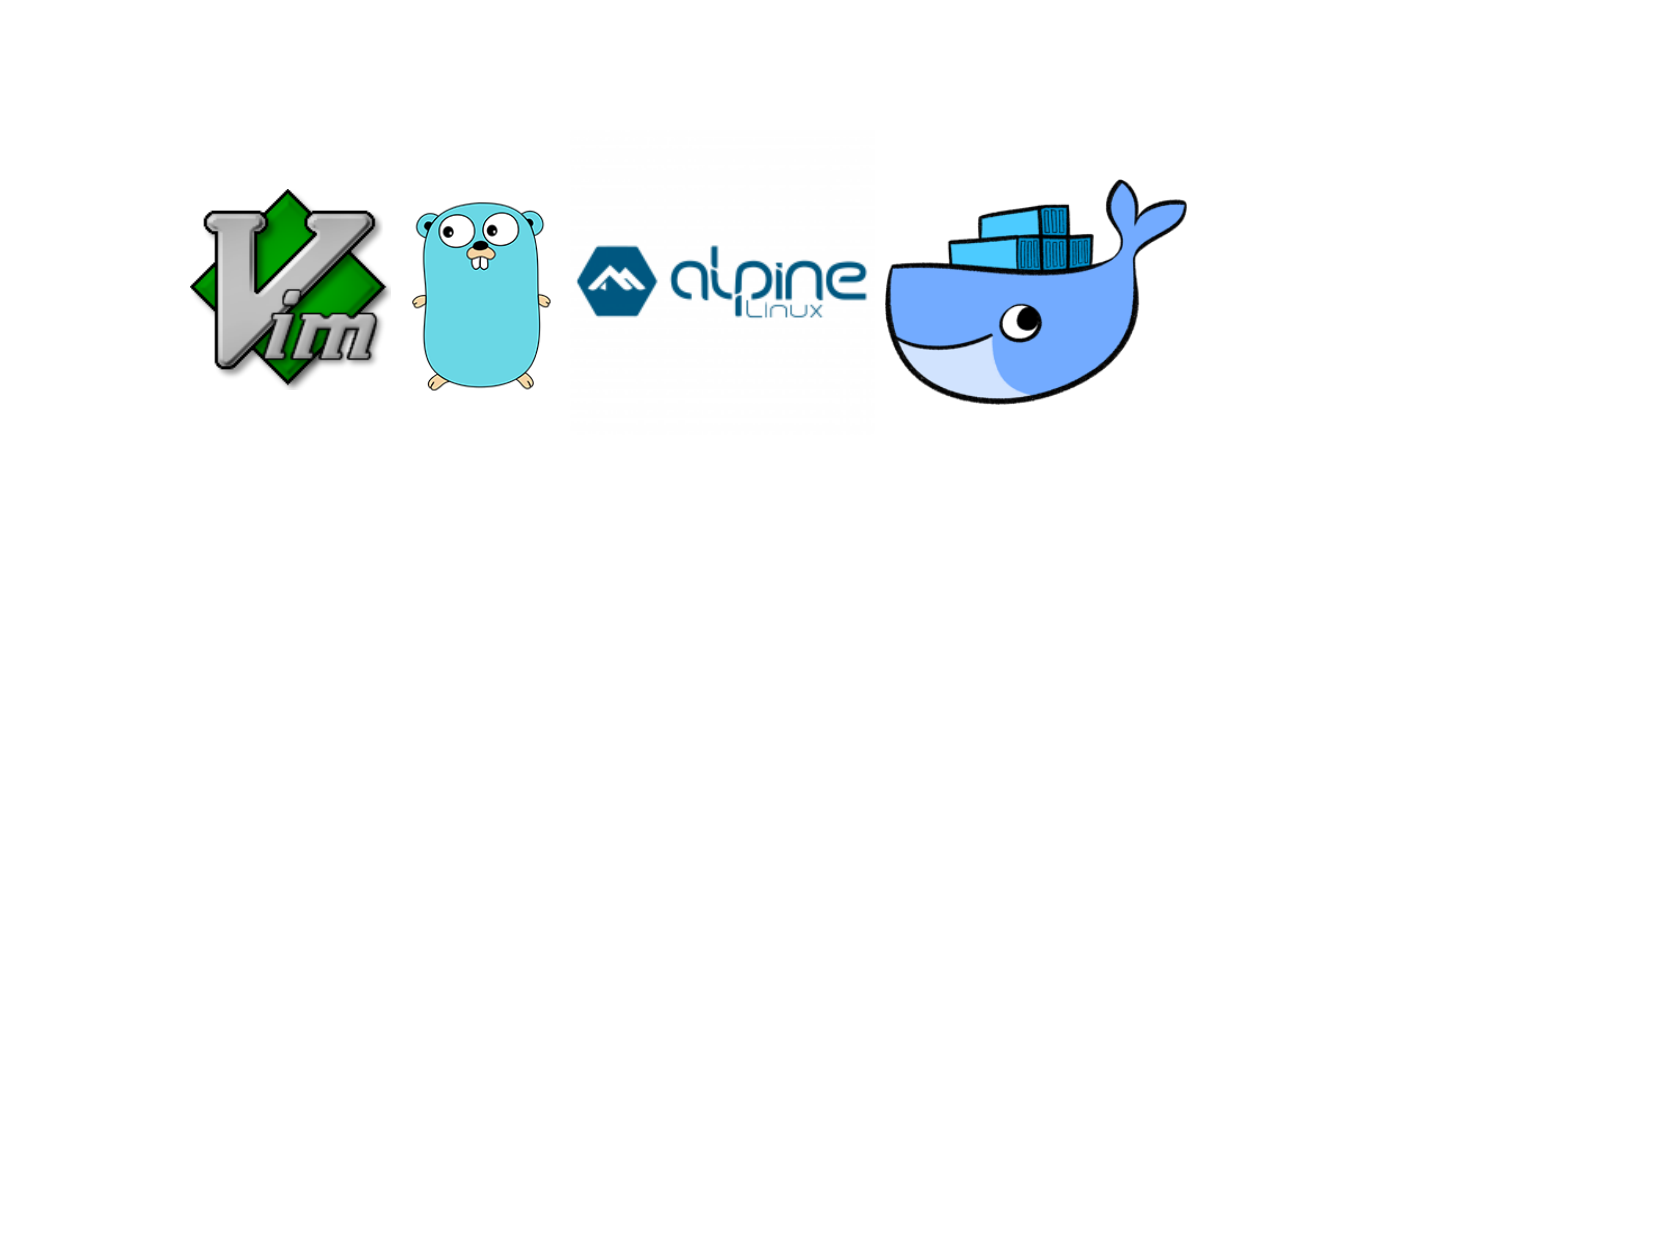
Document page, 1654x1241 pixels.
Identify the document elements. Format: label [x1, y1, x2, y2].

picture [190, 130, 875, 436]
picture [885, 179, 1187, 406]
